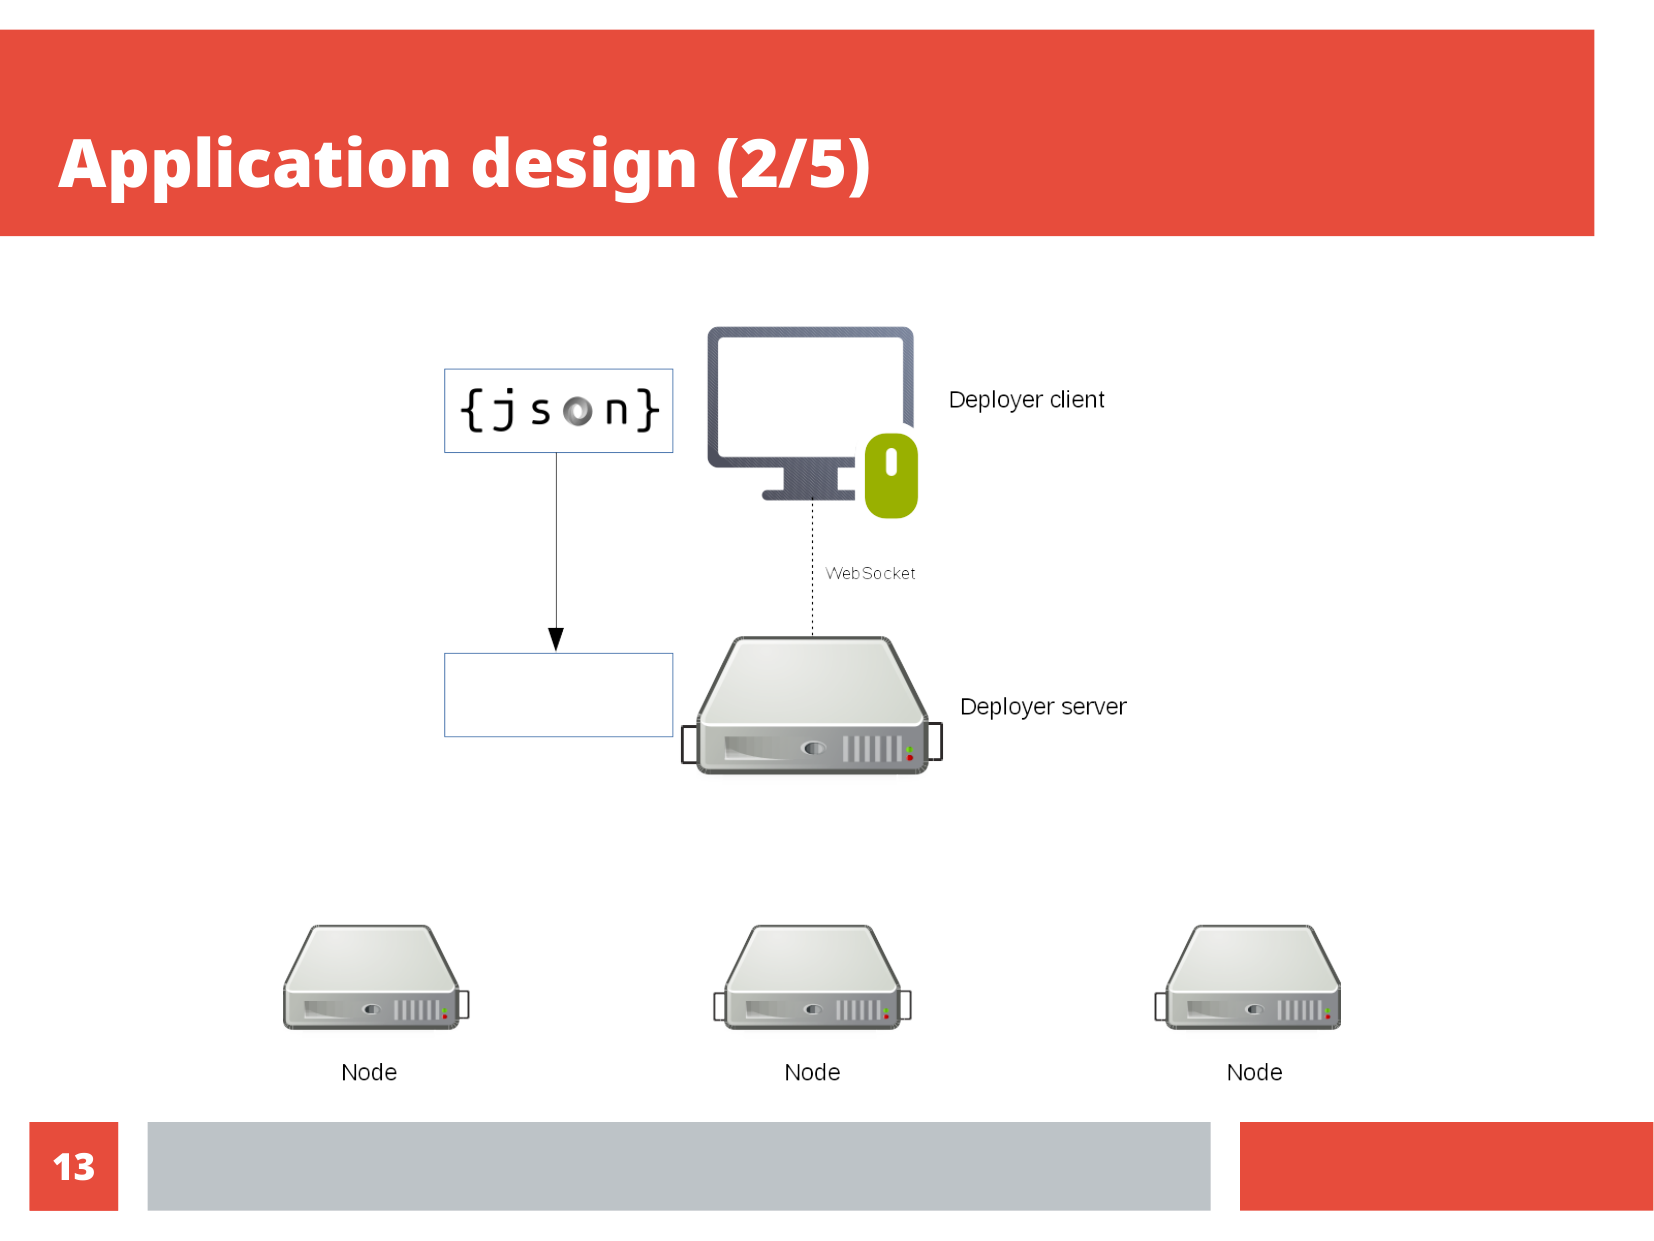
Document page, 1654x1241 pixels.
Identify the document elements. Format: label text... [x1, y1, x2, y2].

title Application design (2/5) [59, 59, 1595, 207]
picture [283, 324, 1341, 1093]
